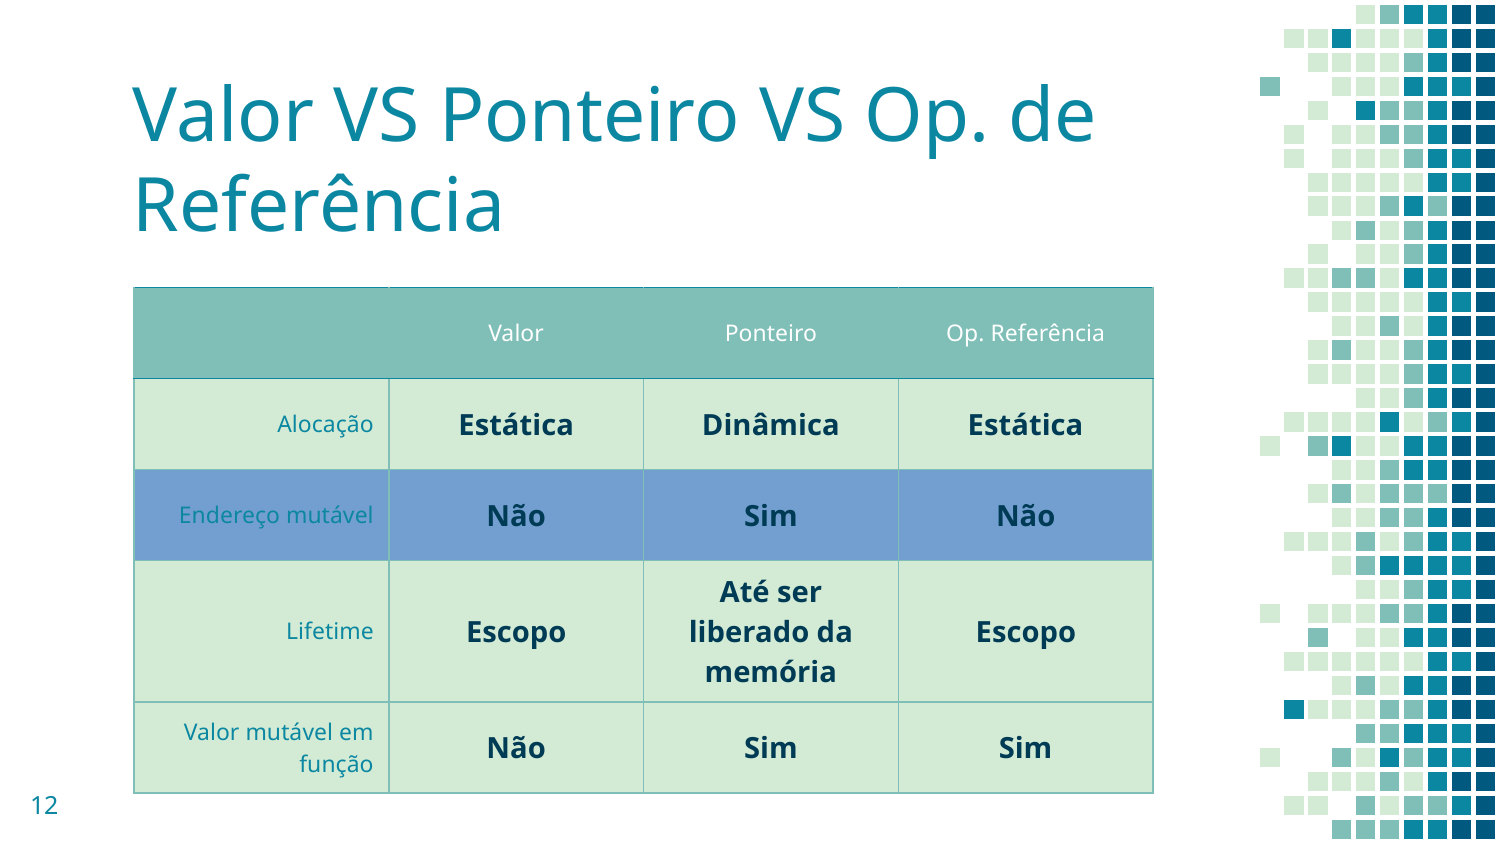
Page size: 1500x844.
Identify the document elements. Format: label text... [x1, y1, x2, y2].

table_cell Alocação [135, 379, 388, 469]
table_cell Escopo [390, 561, 643, 701]
table_cell Sim [644, 703, 898, 792]
table_header [135, 288, 388, 378]
table_cell Lifetime [135, 561, 388, 701]
slide_number <number> [15, 774, 105, 839]
title Valor VS Ponteiro VS Op. de Referência [117, 121, 1227, 262]
table_cell Estática [390, 379, 643, 469]
table_header Op. Referência [899, 288, 1152, 378]
table_cell Até ser liberado da memória [644, 561, 898, 701]
table_cell Não [390, 470, 643, 560]
table_cell Estática [899, 379, 1152, 469]
table_header Valor [390, 288, 643, 378]
table_cell Escopo [899, 561, 1152, 701]
table_header Ponteiro [644, 288, 898, 378]
table_cell Dinâmica [644, 379, 898, 469]
table_cell Endereço mutável [135, 470, 388, 560]
table_cell Valor mutável em função [135, 703, 388, 792]
table_cell Sim [644, 470, 898, 560]
table_cell Sim [899, 703, 1152, 792]
table_cell Não [899, 470, 1152, 560]
table_cell Não [390, 703, 643, 792]
